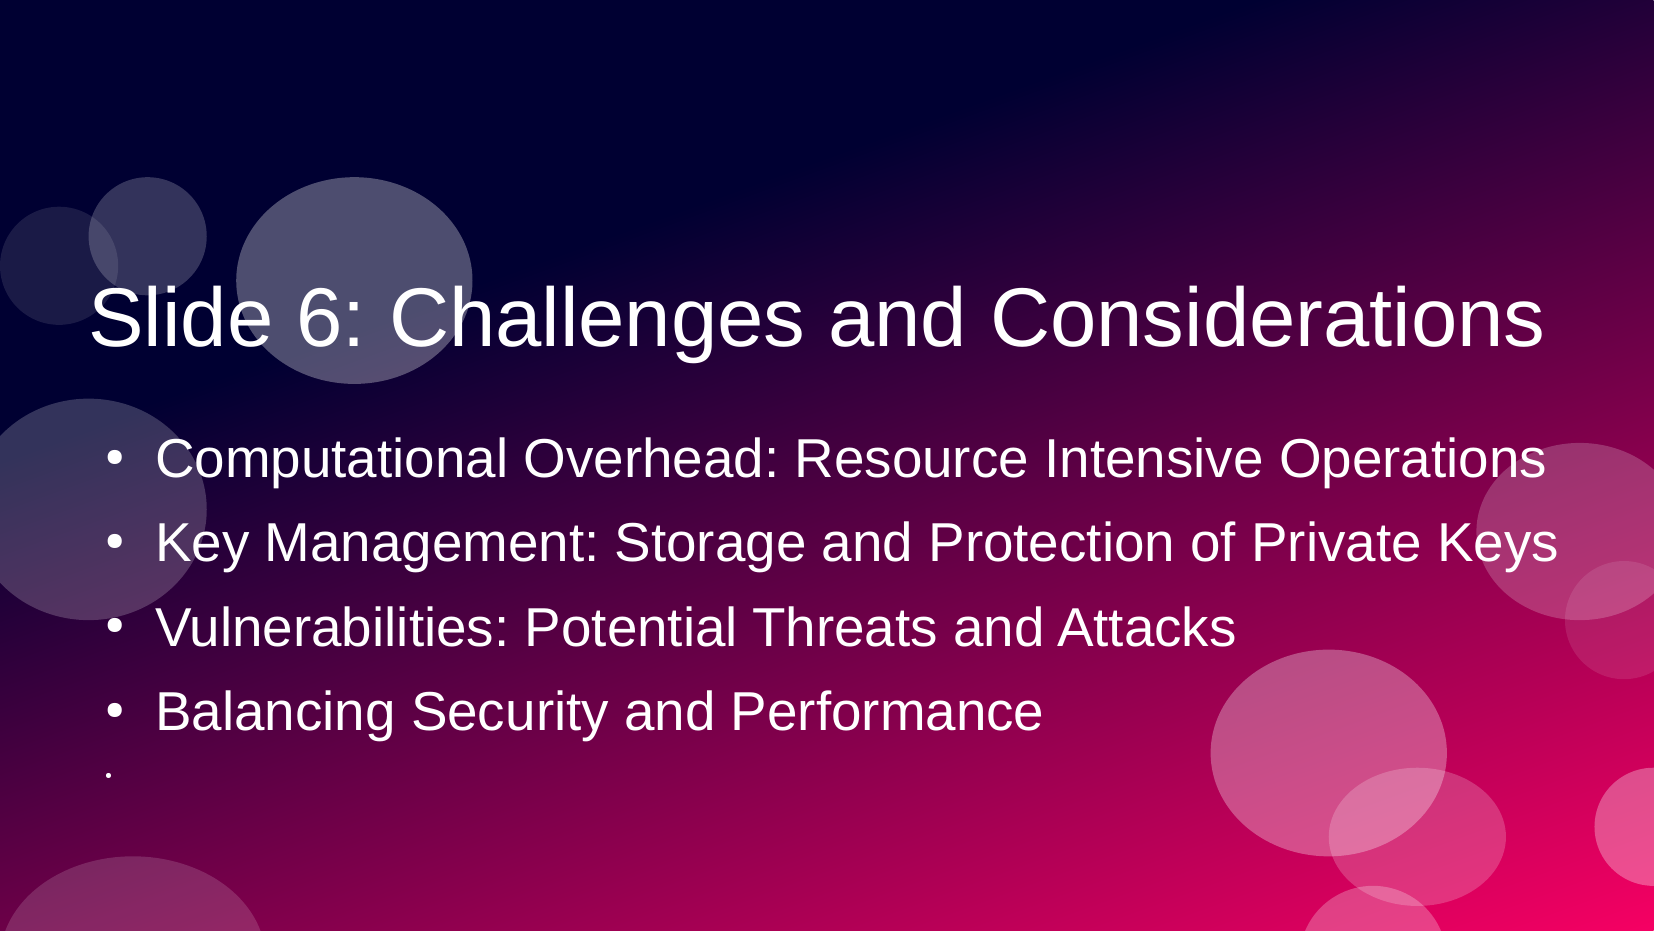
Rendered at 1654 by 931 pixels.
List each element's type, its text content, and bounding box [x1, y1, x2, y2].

title Slide 6: Challenges and Considerations [88, 236, 1565, 399]
list Computational Overhead: Resource Intensive Operations Key Management: Storage and Protection of Private Keys Vulnerabilities: Potential Threats and Attacks Balancing Security and Performance [88, 428, 1565, 783]
